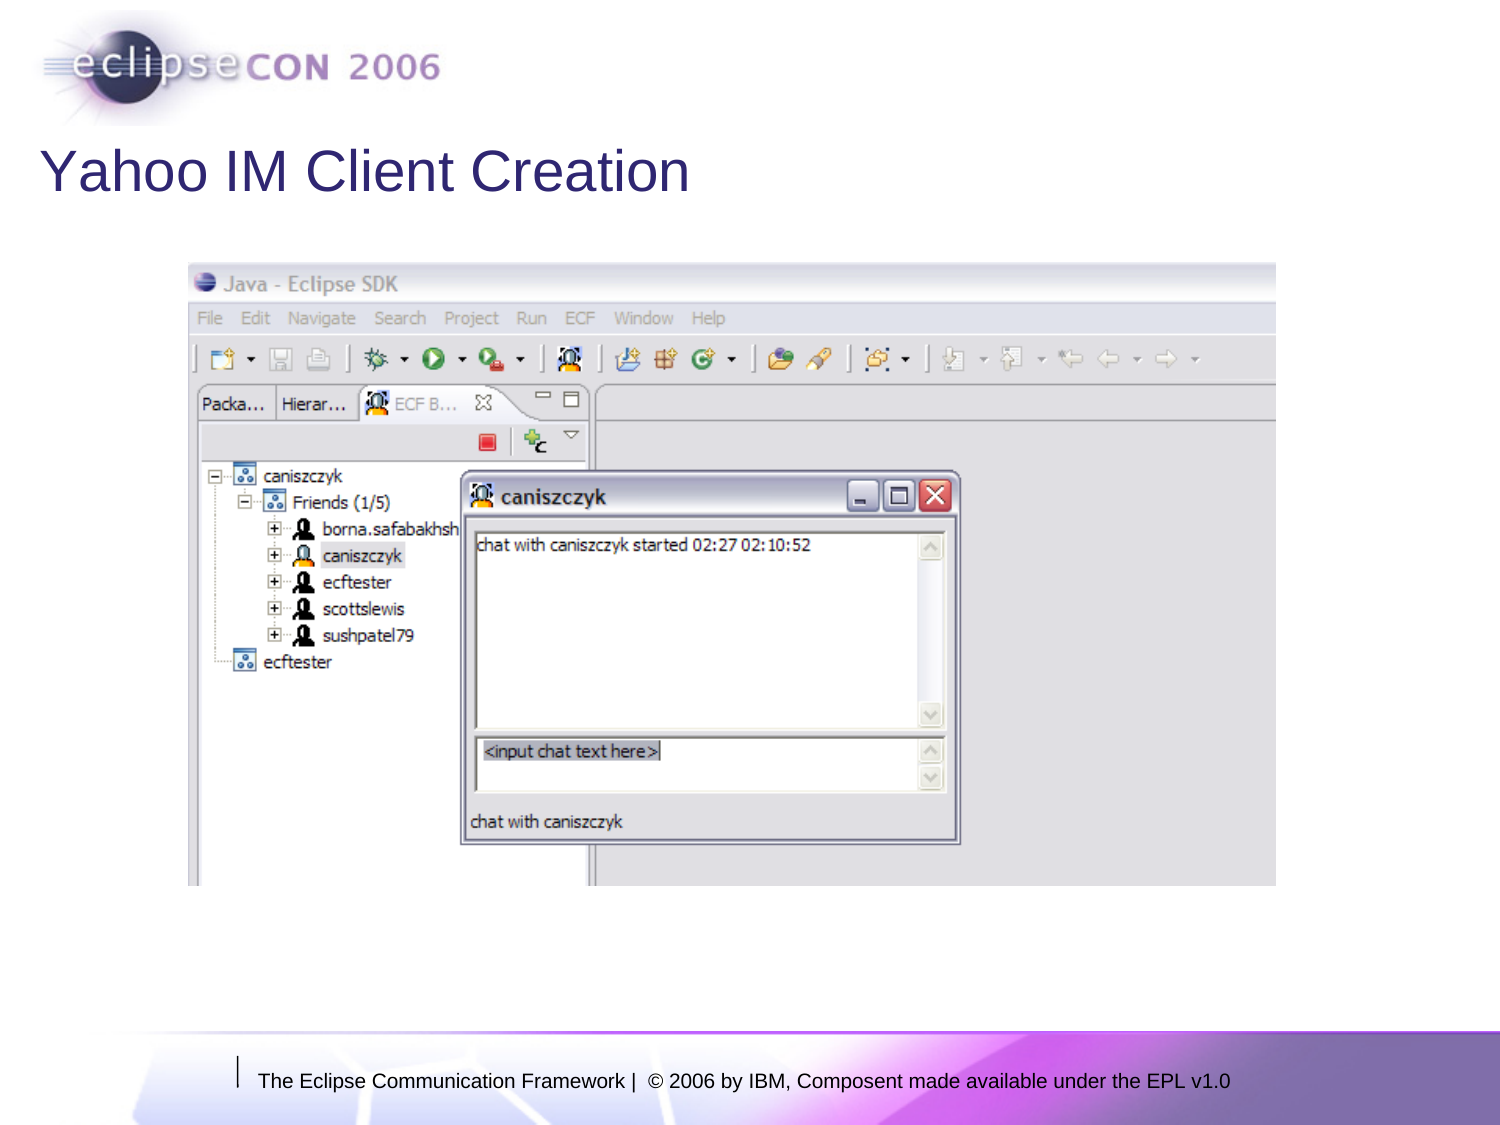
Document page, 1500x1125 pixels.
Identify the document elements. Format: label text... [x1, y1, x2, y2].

picture [31, 10, 1040, 126]
picture [0, 1031, 1500, 1125]
picture [188, 262, 1276, 886]
title Yahoo IM Client Creation [25, 142, 1378, 225]
